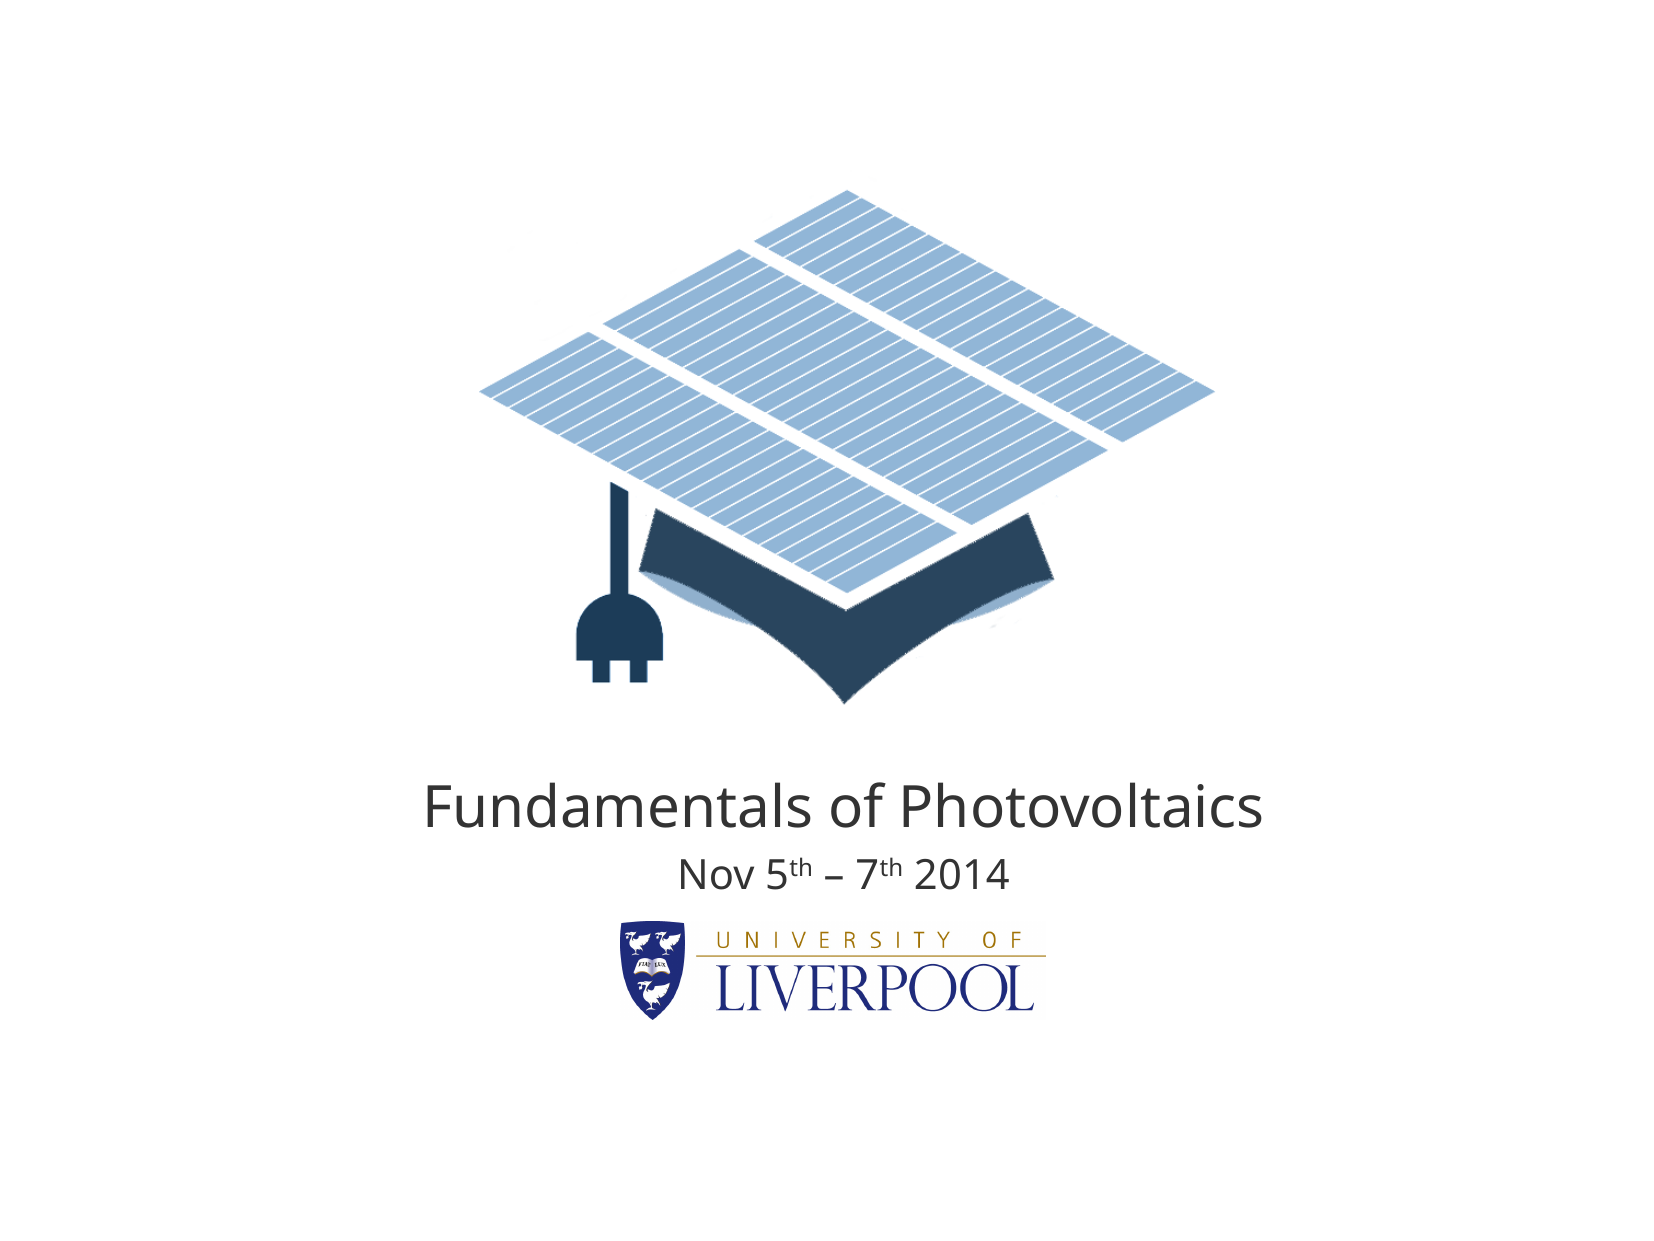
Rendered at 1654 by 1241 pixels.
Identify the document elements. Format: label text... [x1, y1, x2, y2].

text_box Fundamentals of Photovoltaics Nov 5th – 7th 2014 [407, 757, 1273, 999]
picture [620, 921, 1046, 1020]
picture [454, 64, 1229, 757]
